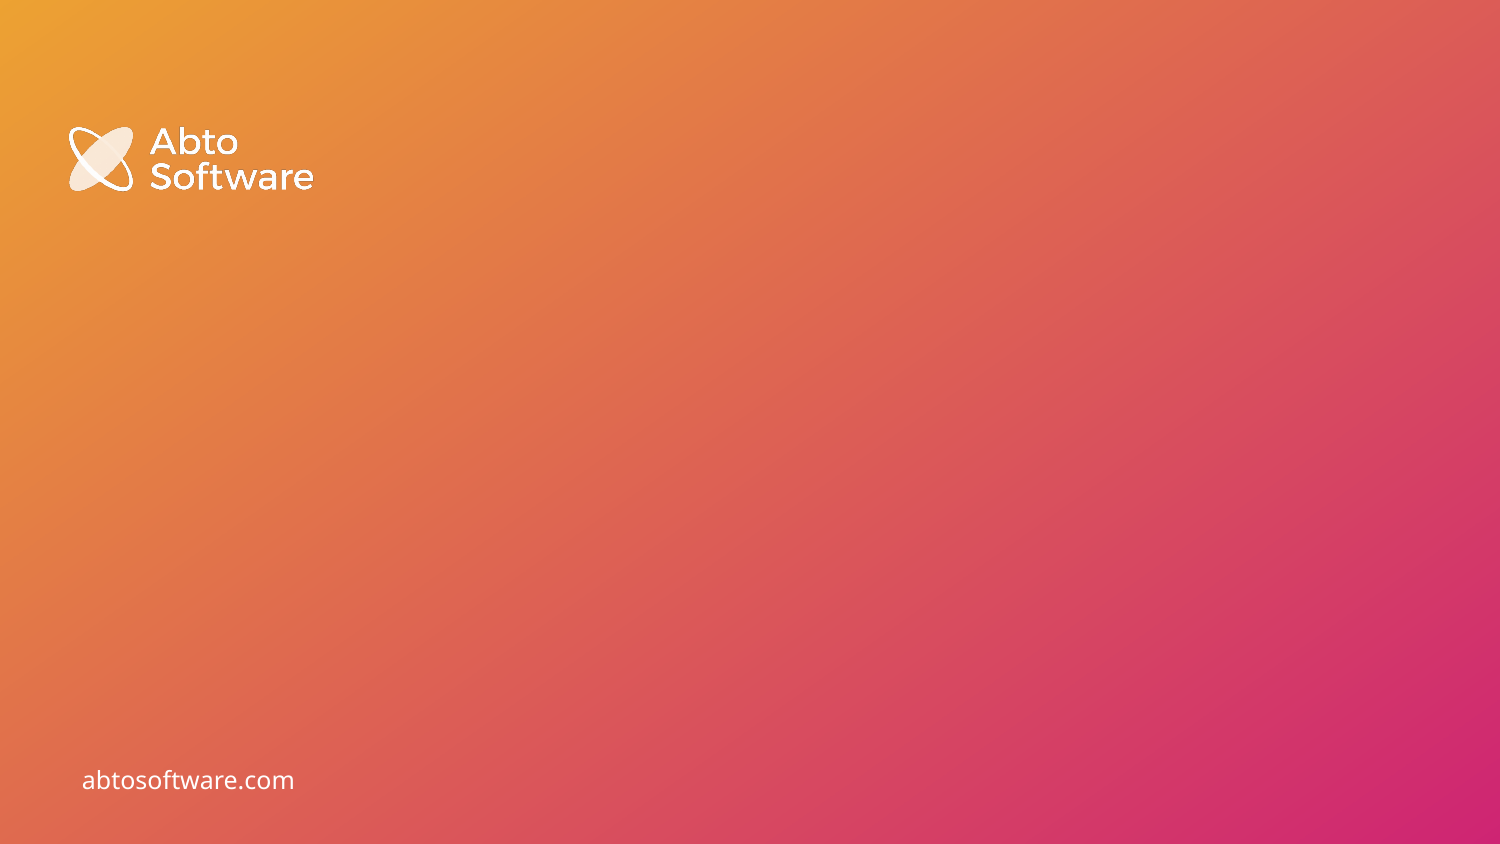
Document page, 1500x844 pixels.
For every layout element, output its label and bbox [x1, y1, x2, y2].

picture [0, 0, 1500, 844]
title [51, 310, 1449, 524]
